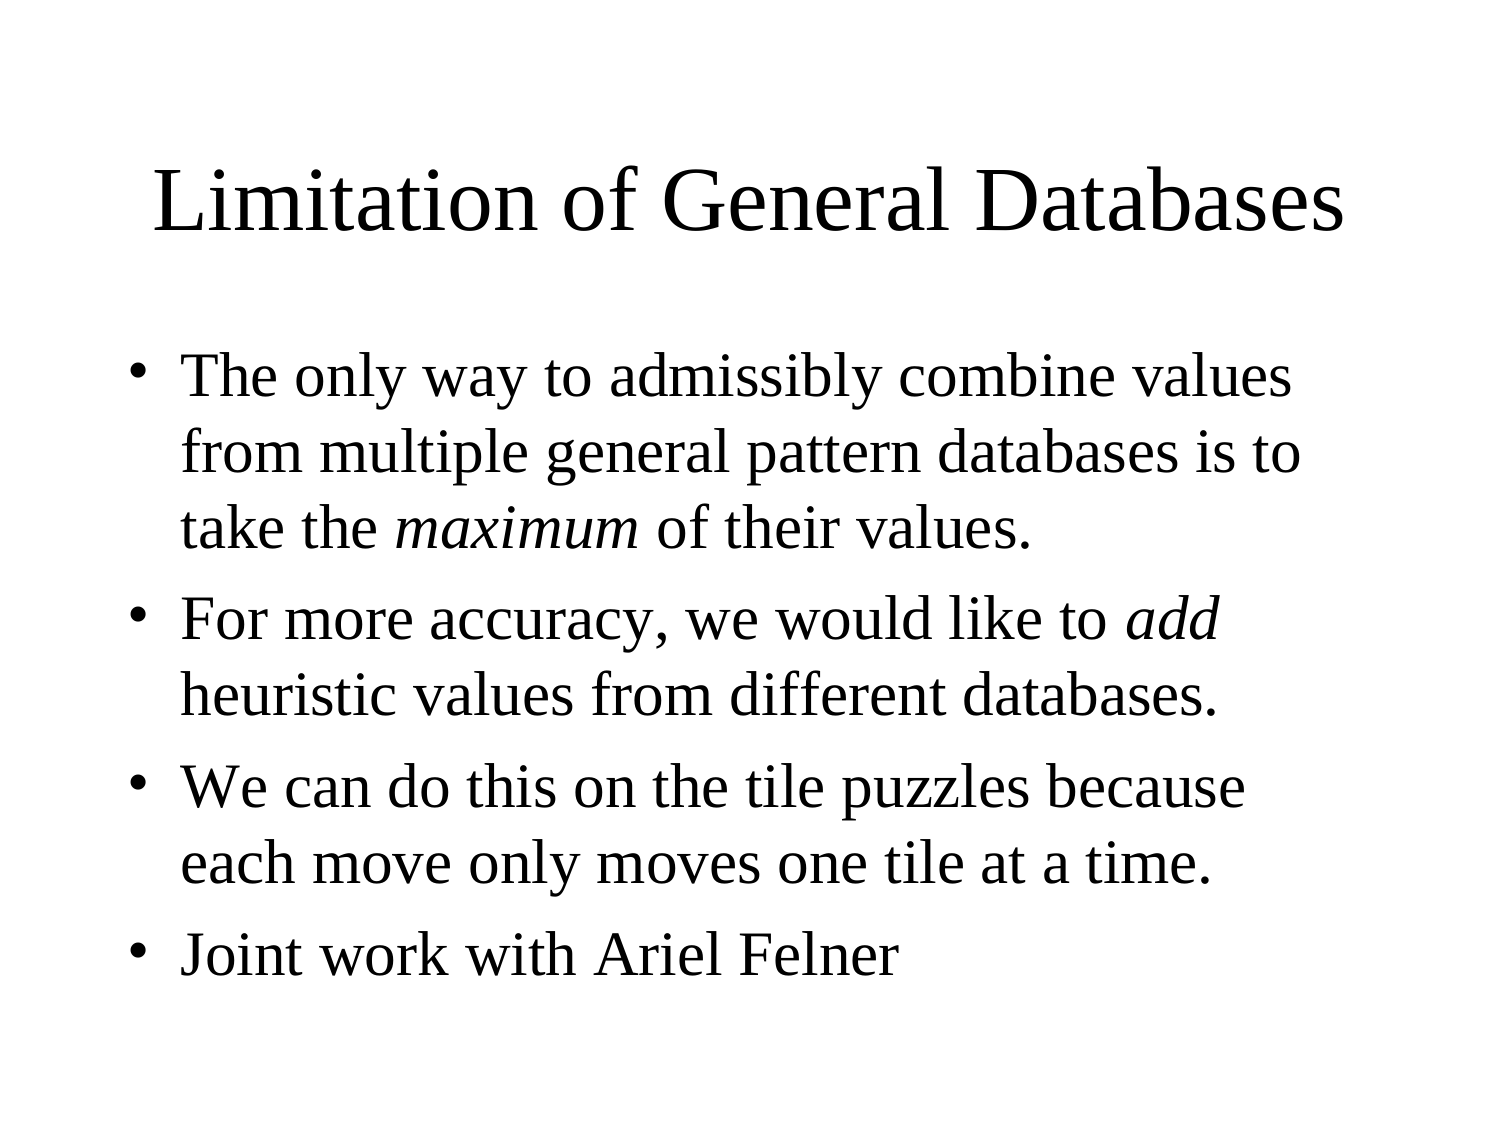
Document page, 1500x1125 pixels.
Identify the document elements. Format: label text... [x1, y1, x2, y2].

list The only way to admissibly combine values from multiple general pattern databases is to take the maximum of their values. For more accuracy, we would like to add heuristic values from different databases. We can do this on the tile puzzles because each move only moves one tile at a time. Joint work with Ariel Felner [112, 324, 1388, 1000]
title Limitation of General Databases [112, 99, 1388, 288]
